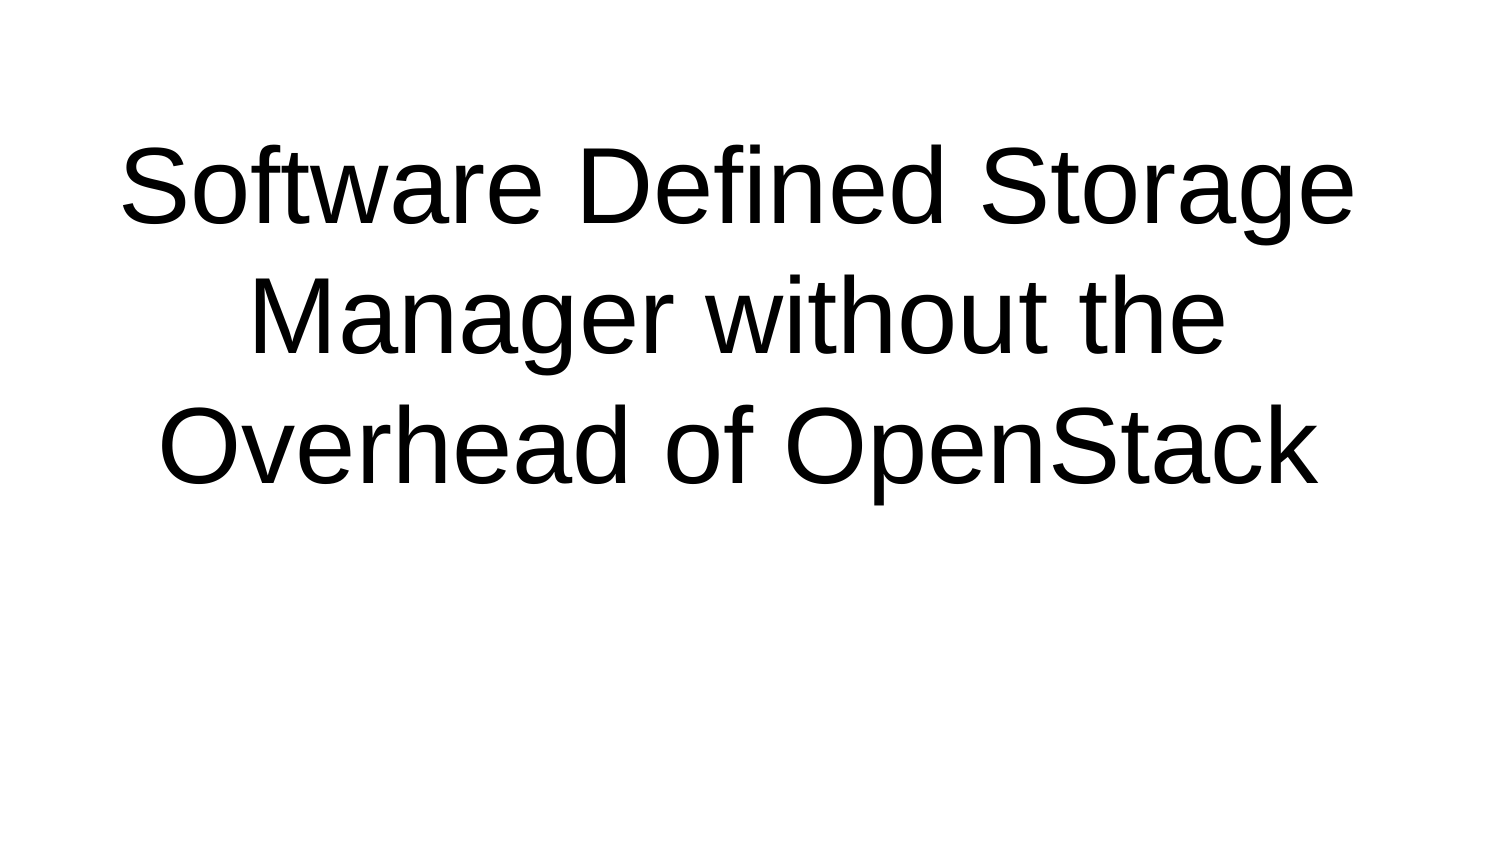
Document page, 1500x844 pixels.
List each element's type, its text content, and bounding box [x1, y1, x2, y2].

title Software Defined Storage Manager without the Overhead of OpenStack [64, 86, 1413, 651]
